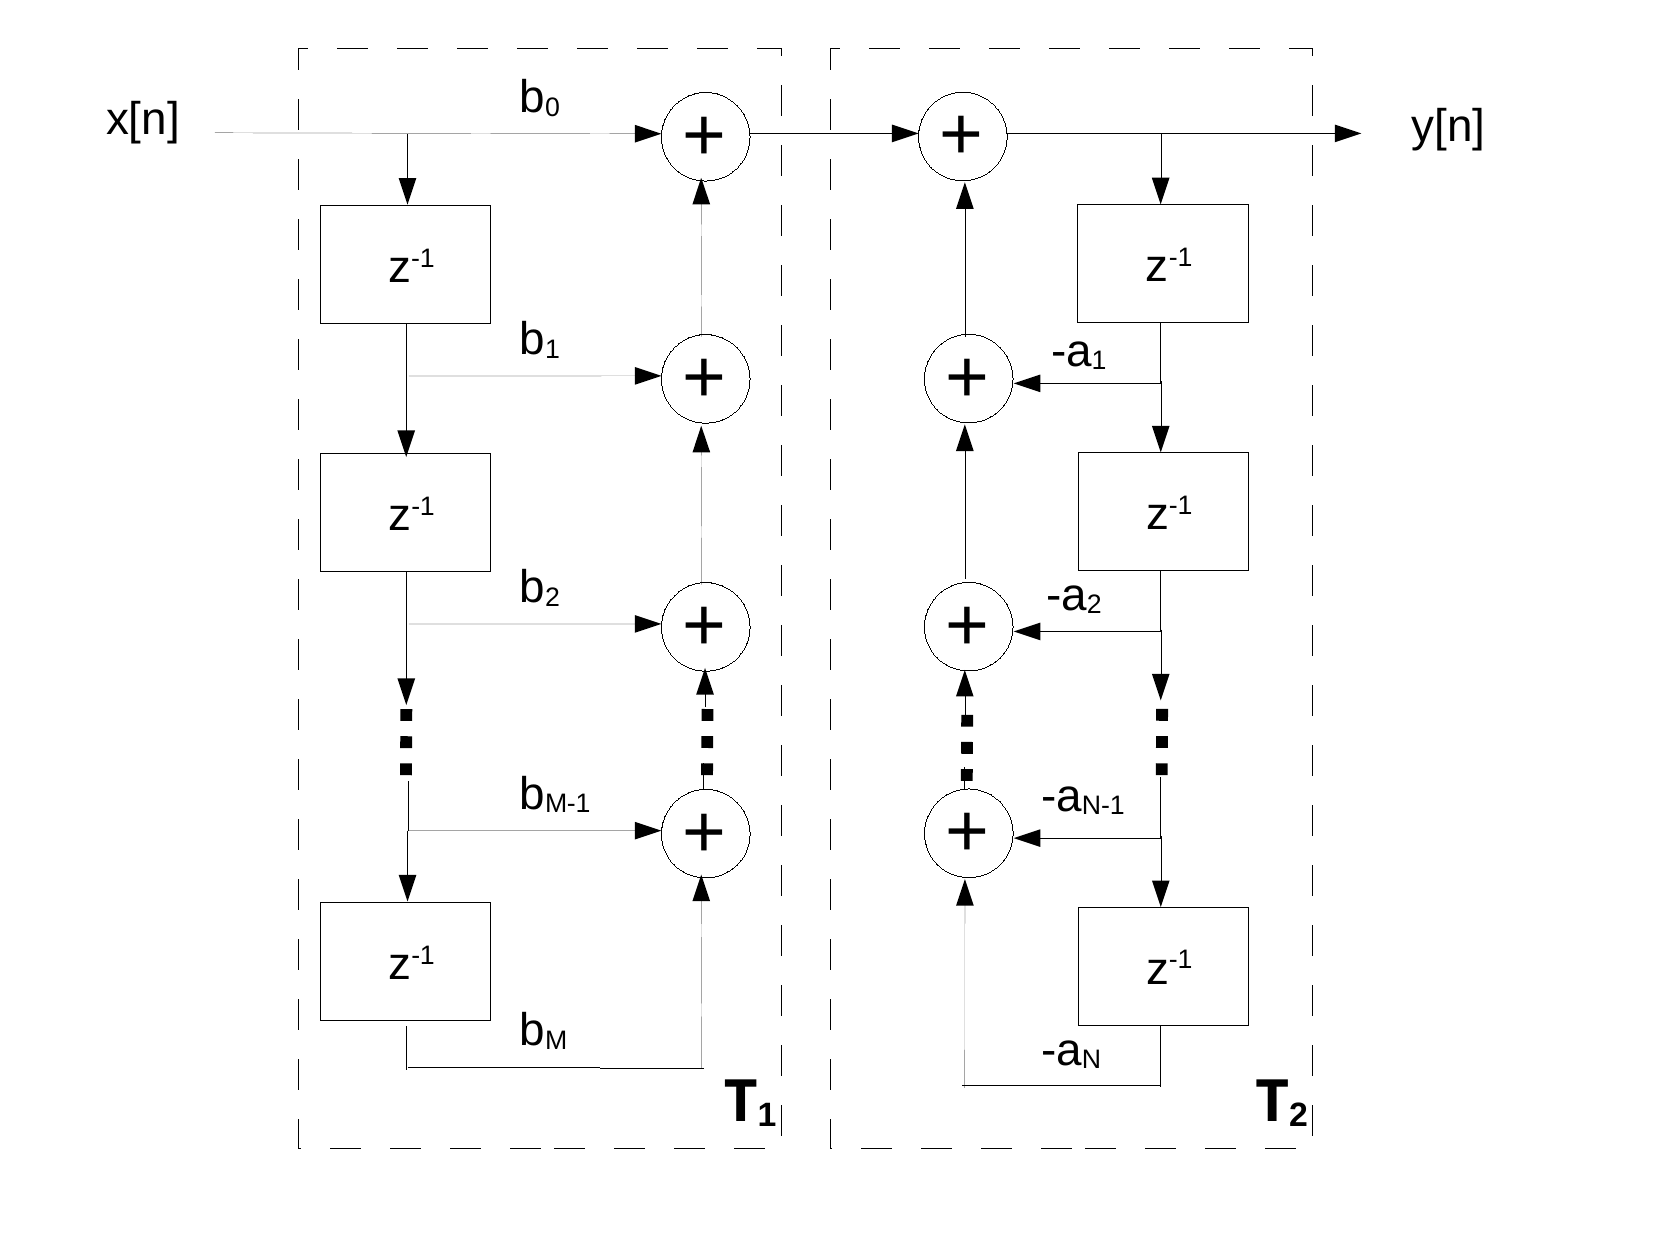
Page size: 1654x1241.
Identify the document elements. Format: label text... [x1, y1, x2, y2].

text_box + [667, 781, 756, 881]
text_box -aN-1 [1026, 762, 1169, 844]
text_box -aN [1026, 1016, 1169, 1097]
text_box + [930, 574, 1019, 674]
text_box + [667, 575, 756, 674]
text_box bM [504, 997, 647, 1078]
text_box + [667, 84, 756, 184]
text_box z-1 [373, 930, 468, 999]
text_box bM-1 [504, 760, 647, 842]
text_box b2 [504, 554, 647, 635]
text_box + [667, 327, 756, 426]
text_box + [924, 84, 1014, 184]
text_box z-1 [1131, 935, 1226, 1004]
text_box y[n] [1396, 92, 1539, 158]
text_box -a2 [1031, 561, 1174, 654]
text_box z-1 [1131, 232, 1226, 301]
text_box T2 [1240, 1051, 1371, 1153]
text_box -a1 [1036, 317, 1178, 399]
text_box + [930, 781, 1019, 881]
text_box T1 [709, 1051, 840, 1153]
text_box z-1 [373, 481, 468, 550]
text_box z-1 [373, 233, 468, 302]
text_box + [930, 326, 1019, 426]
text_box b0 [504, 63, 647, 145]
text_box b1 [504, 306, 647, 387]
text_box x[n] [91, 85, 233, 152]
text_box z-1 [1131, 480, 1226, 549]
